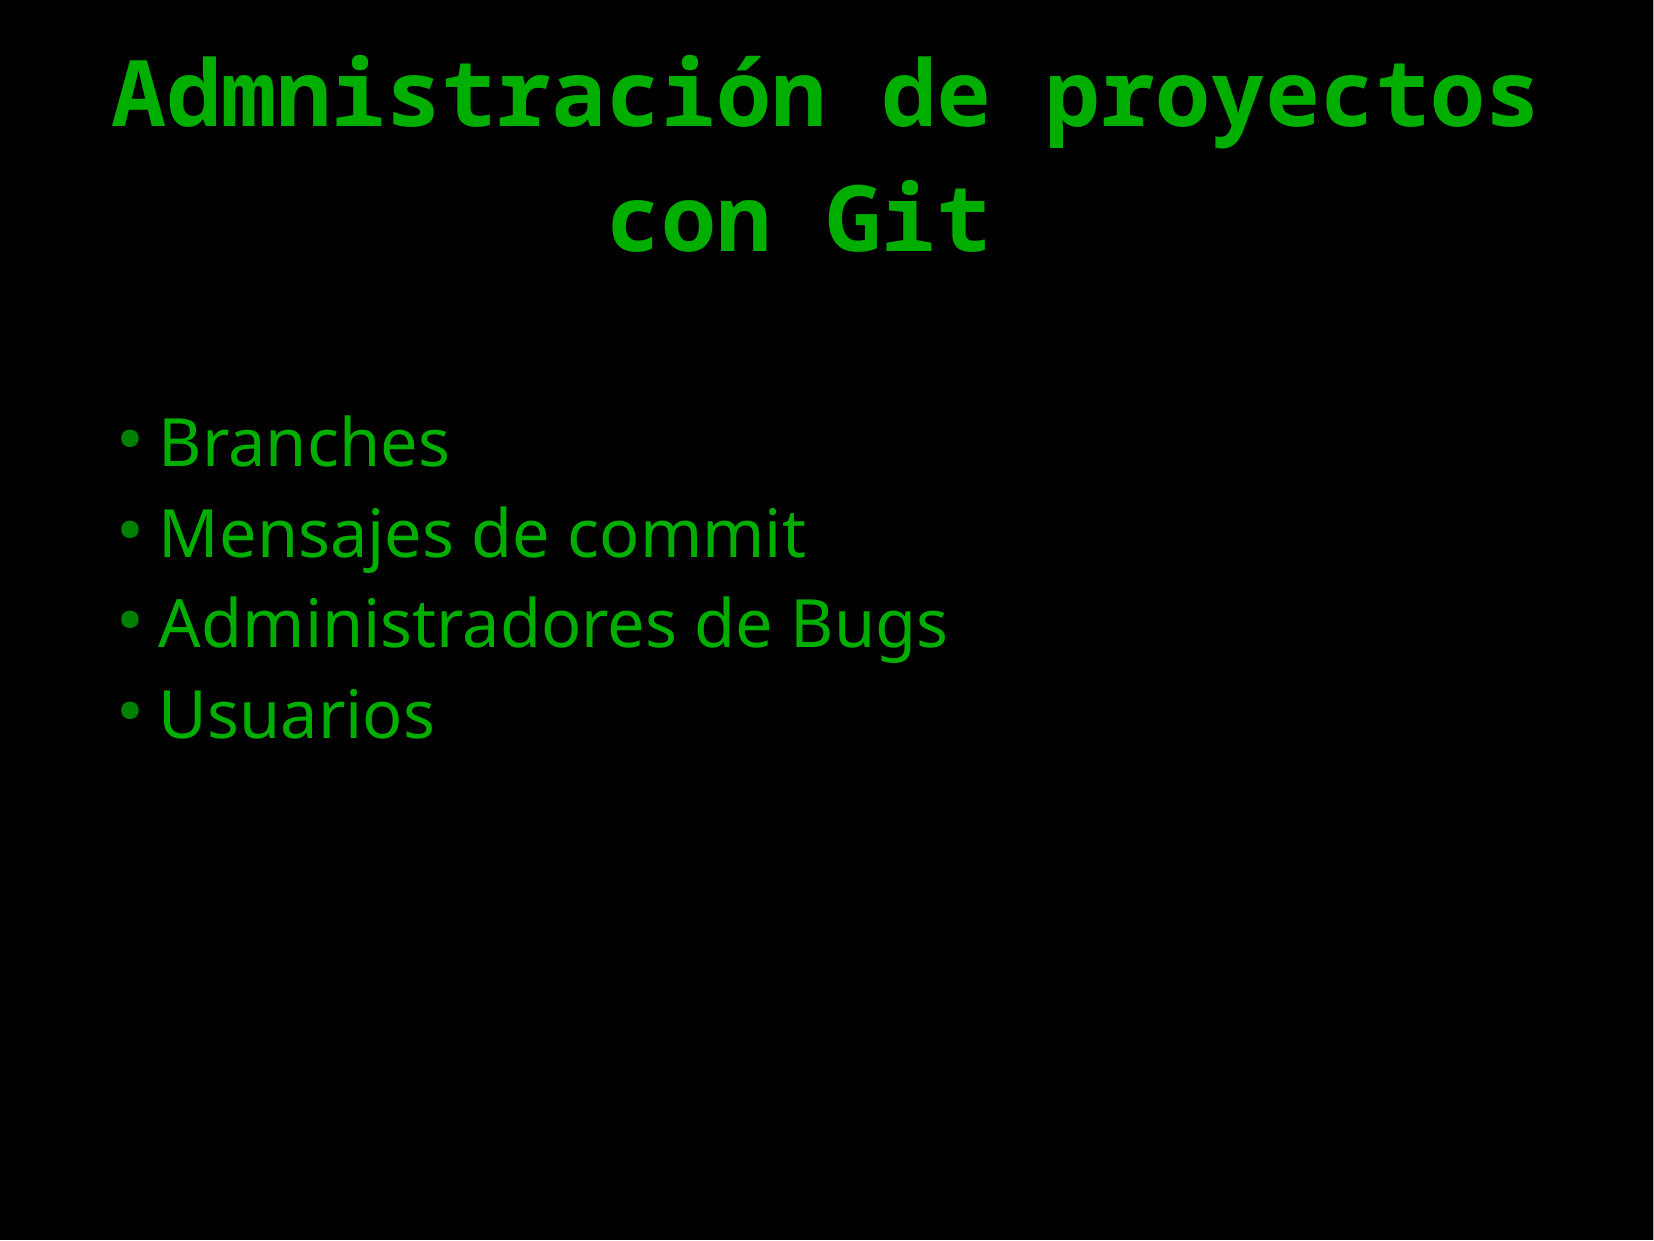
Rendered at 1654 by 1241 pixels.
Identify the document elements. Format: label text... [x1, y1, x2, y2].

title Admnistración de proyectos con Git [82, 43, 1571, 263]
text_box Branches Mensajes de commit Administradores de Bugs Usuarios [118, 330, 1607, 1004]
